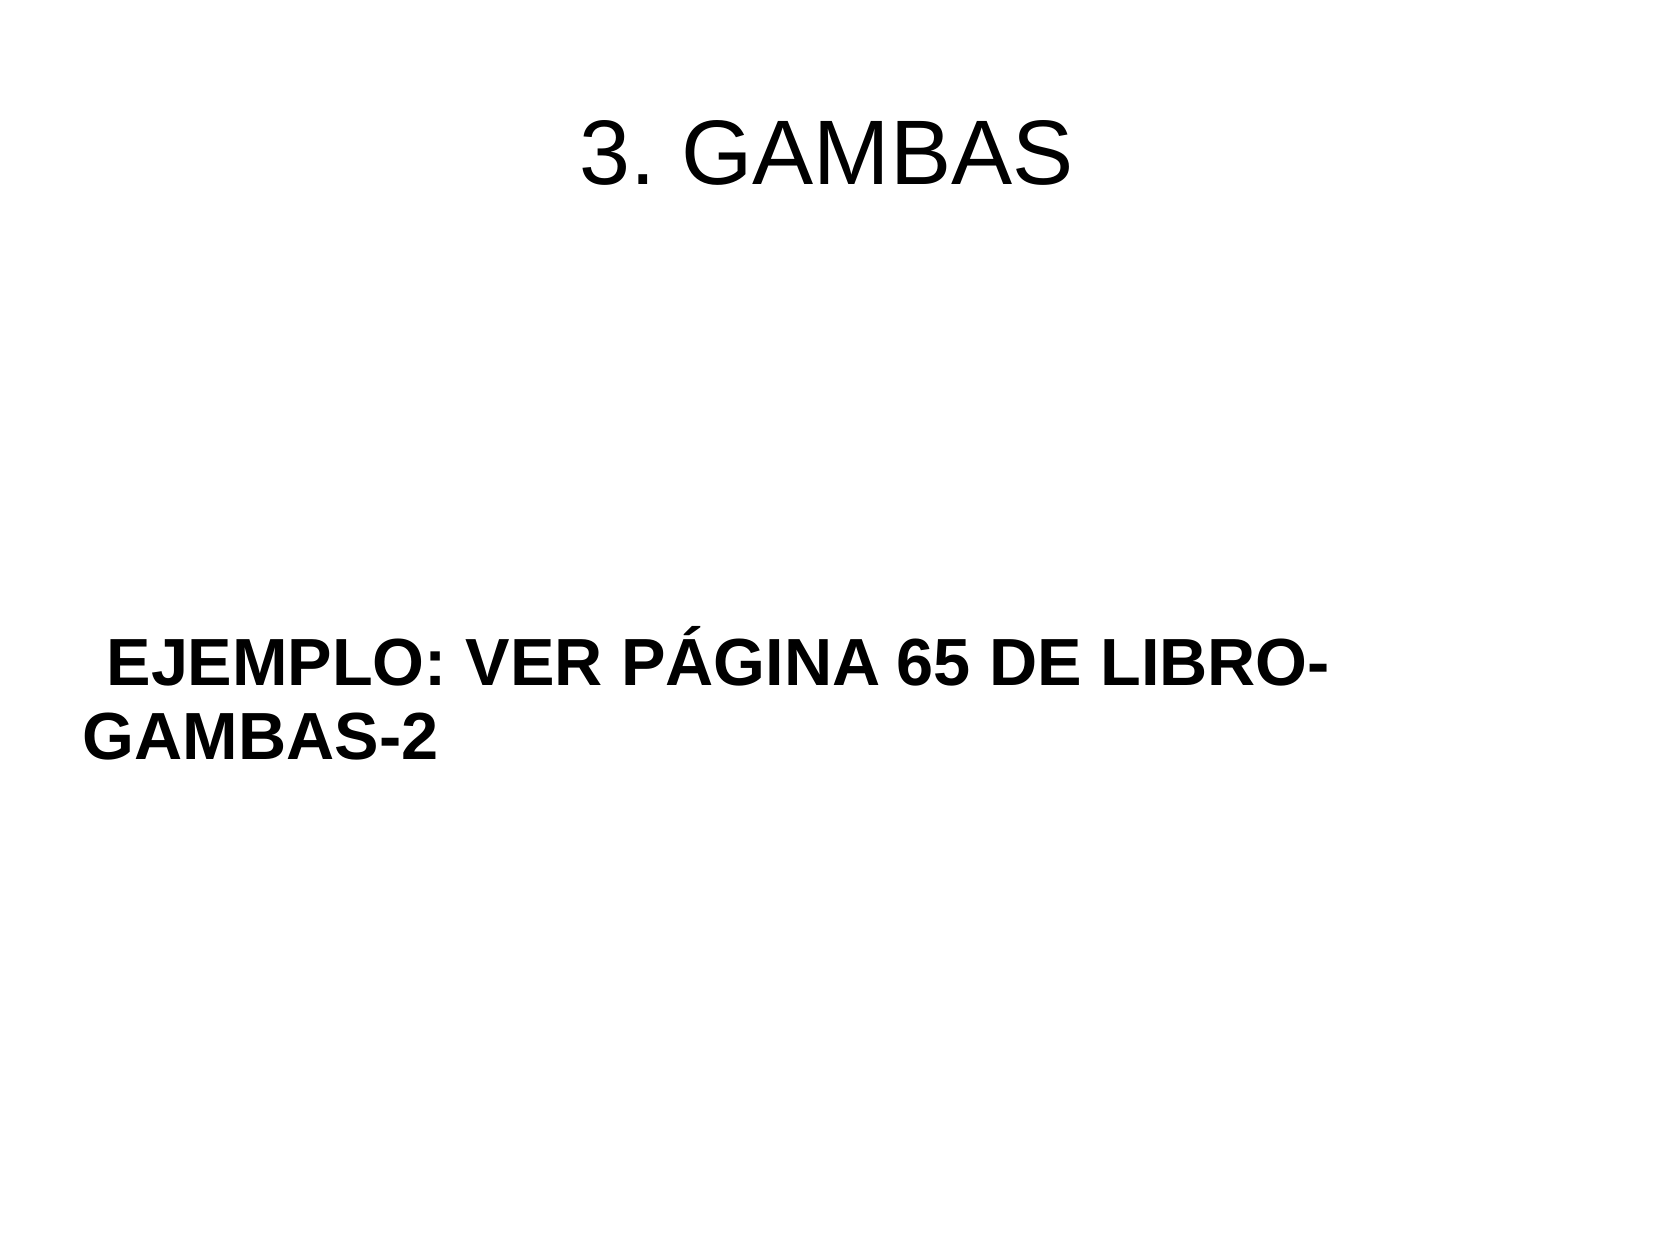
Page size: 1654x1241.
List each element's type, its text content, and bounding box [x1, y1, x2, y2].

subtitle EJEMPLO: VER PÁGINA 65 DE LIBRO-GAMBAS-2 [82, 290, 1571, 1109]
title 3. GAMBAS [82, 49, 1571, 257]
